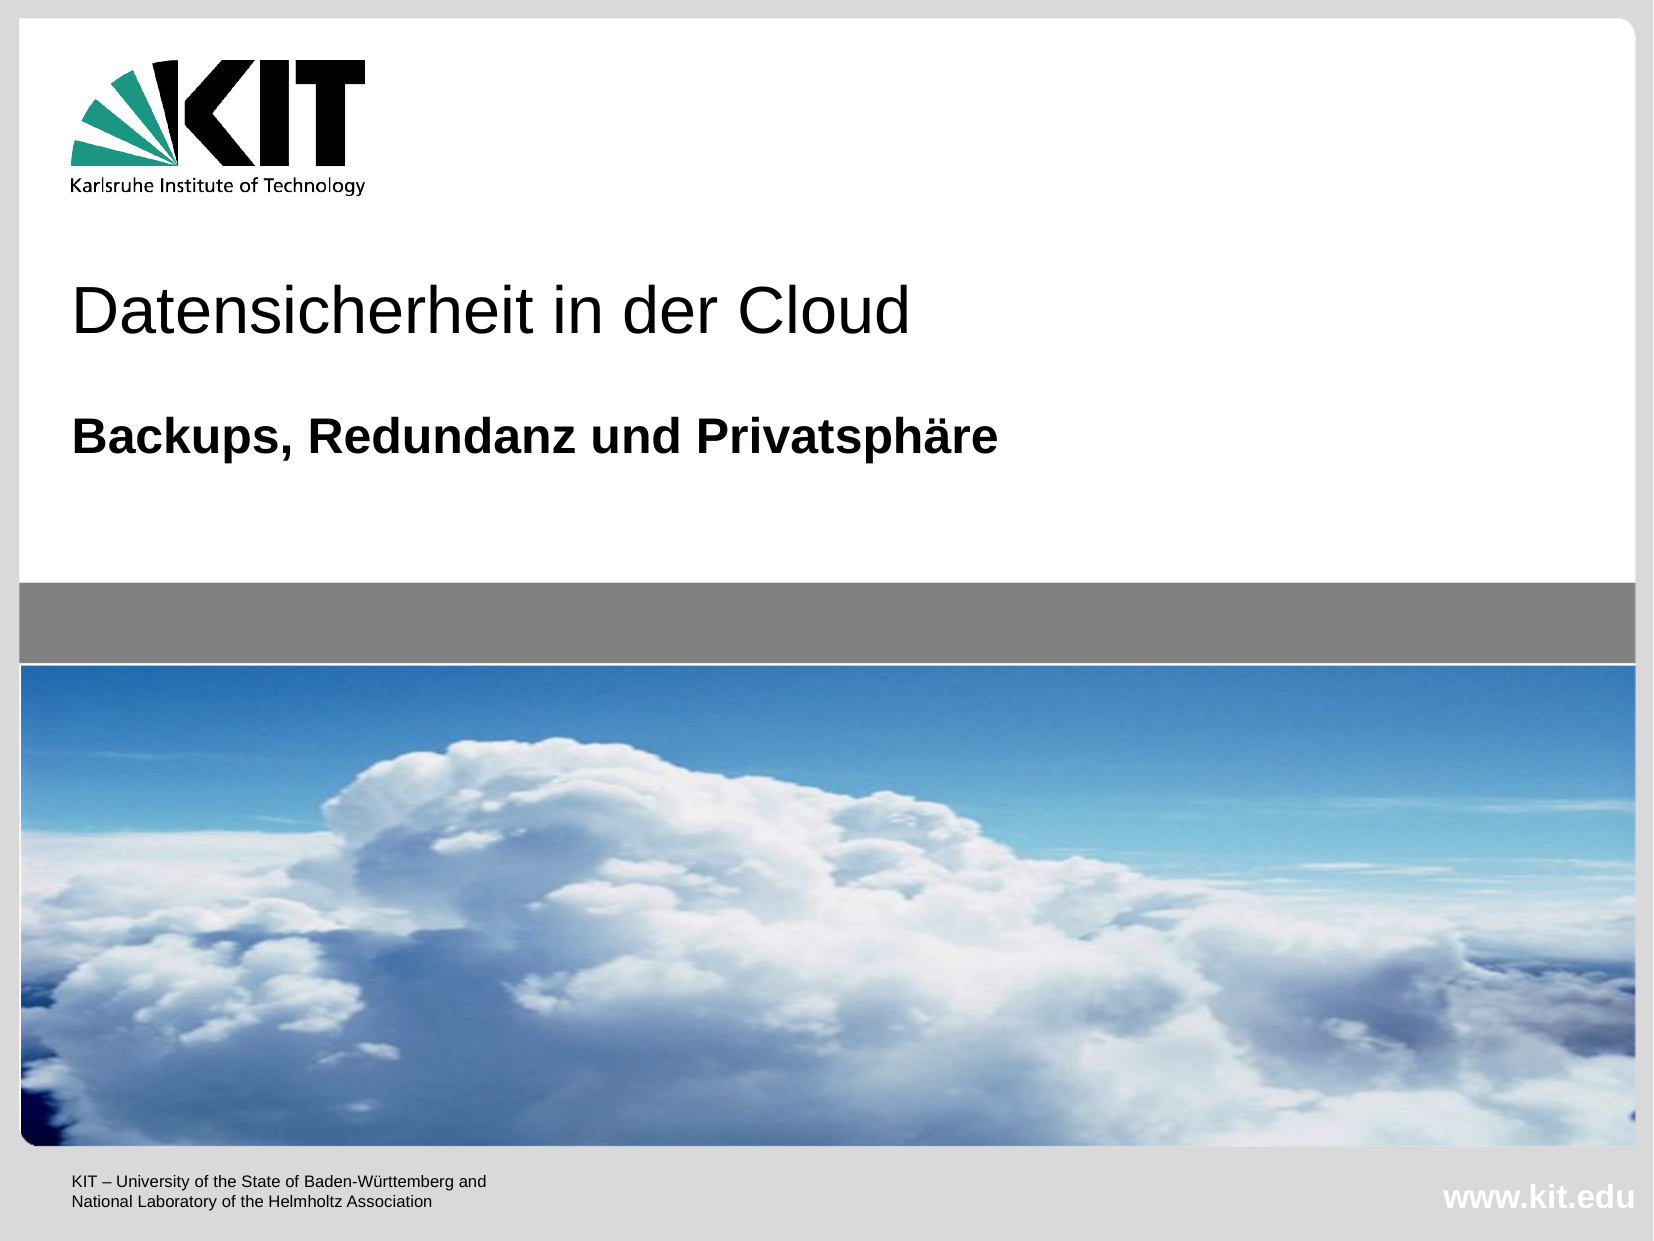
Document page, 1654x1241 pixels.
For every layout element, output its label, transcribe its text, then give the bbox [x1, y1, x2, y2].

subtitle Backups, Redundanz und Privatsphäre [71, 403, 1586, 516]
picture [0, 0, 1654, 1241]
title Datensicherheit in der Cloud [71, 229, 1589, 347]
